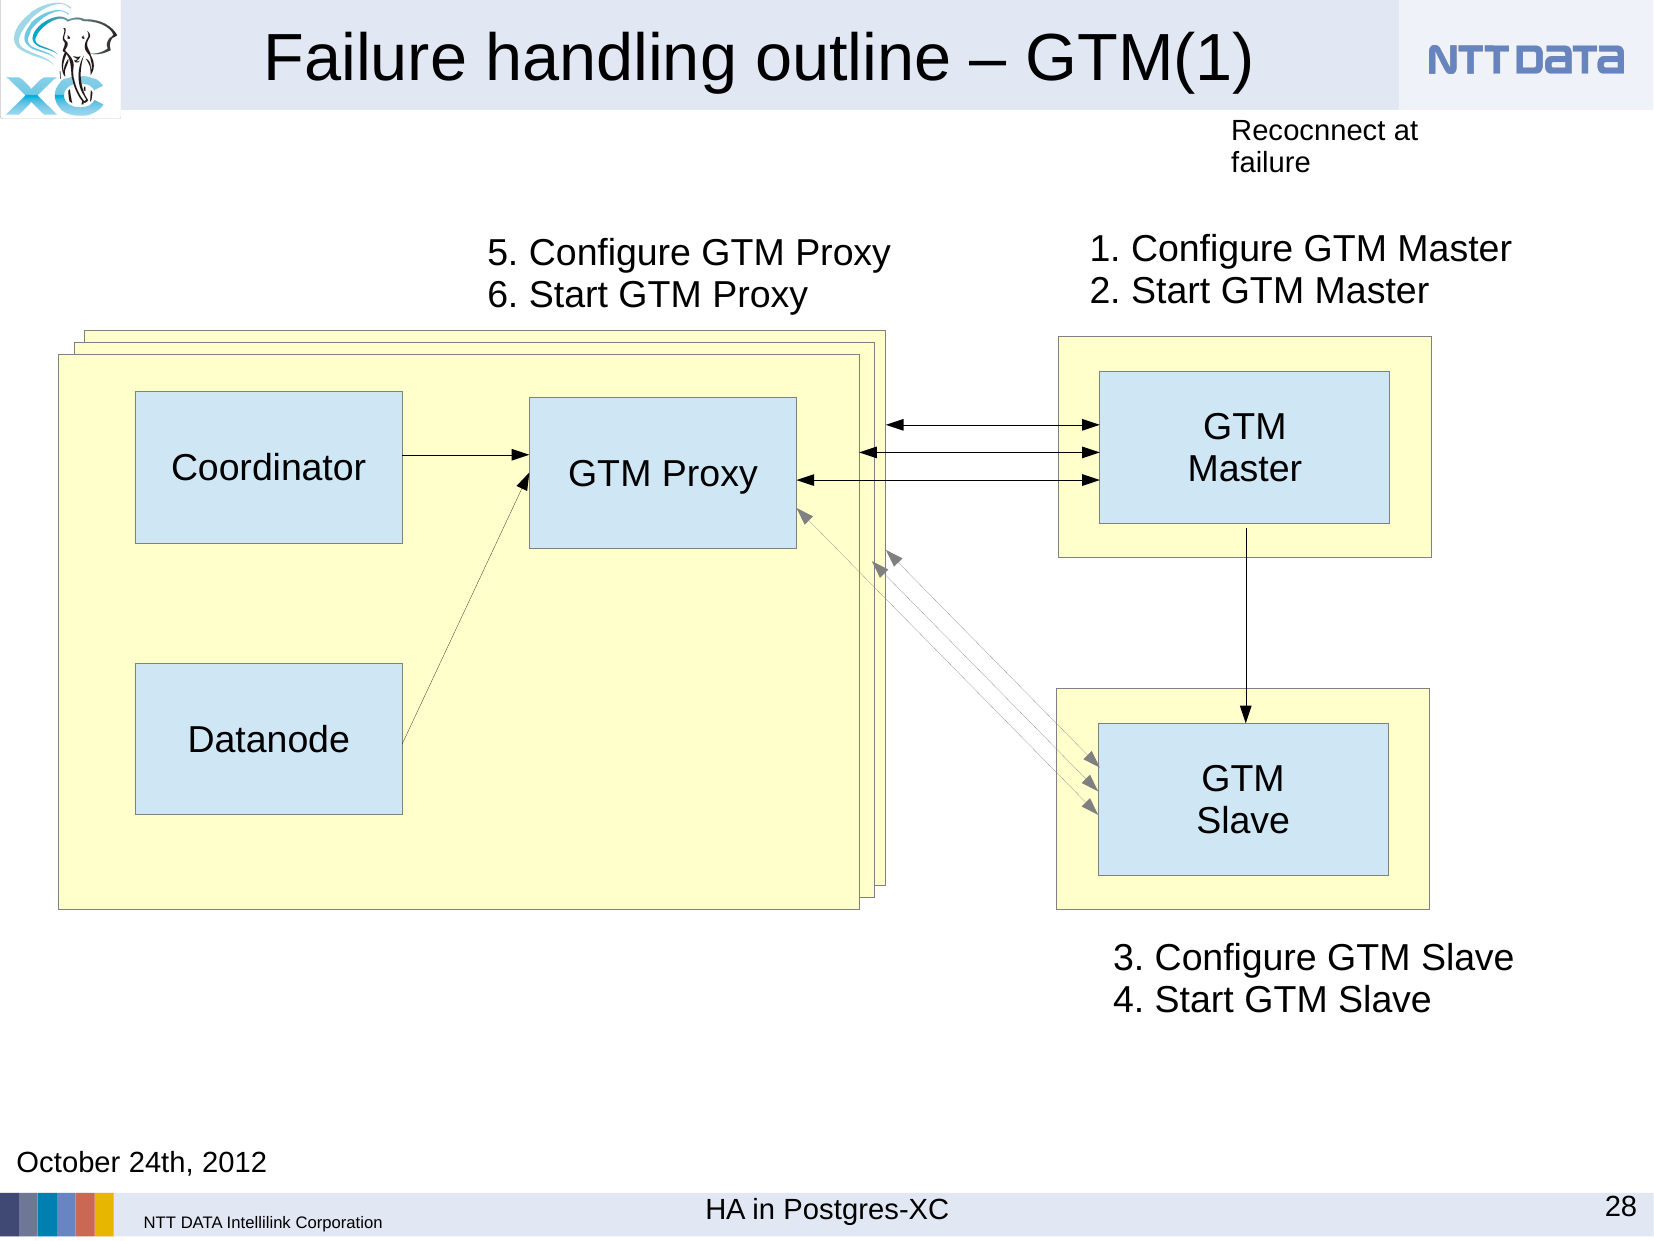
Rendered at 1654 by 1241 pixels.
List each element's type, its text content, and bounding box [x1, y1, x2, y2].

text_box Datanode [135, 663, 403, 815]
text_box Coordinator [135, 391, 403, 544]
picture [1429, 45, 1624, 74]
picture [0, 0, 121, 119]
title Failure handling outline – GTM(1) [120, 3, 1399, 110]
text_box GTM Proxy [529, 397, 797, 549]
text_box [1058, 426, 1099, 452]
text_box 3. Configure GTM Slave 4. Start GTM Slave [1098, 928, 1630, 1028]
text_box 5. Configure GTM Proxy 6. Start GTM Proxy [472, 224, 1004, 324]
text_box [1058, 336, 1432, 558]
text_box GTM Slave [1098, 723, 1389, 876]
text_box [1056, 725, 1098, 788]
text_box [1056, 688, 1246, 761]
text_box [1056, 688, 1430, 910]
text_box [1056, 750, 1098, 812]
text_box [58, 330, 886, 910]
text_box GTM Master [1099, 371, 1390, 524]
text_box [797, 481, 886, 597]
text_box Recocnnect at failure [1216, 106, 1470, 193]
text_box 1. Configure GTM Master 2. Start GTM Master [1074, 220, 1607, 319]
text_box [1058, 453, 1099, 480]
